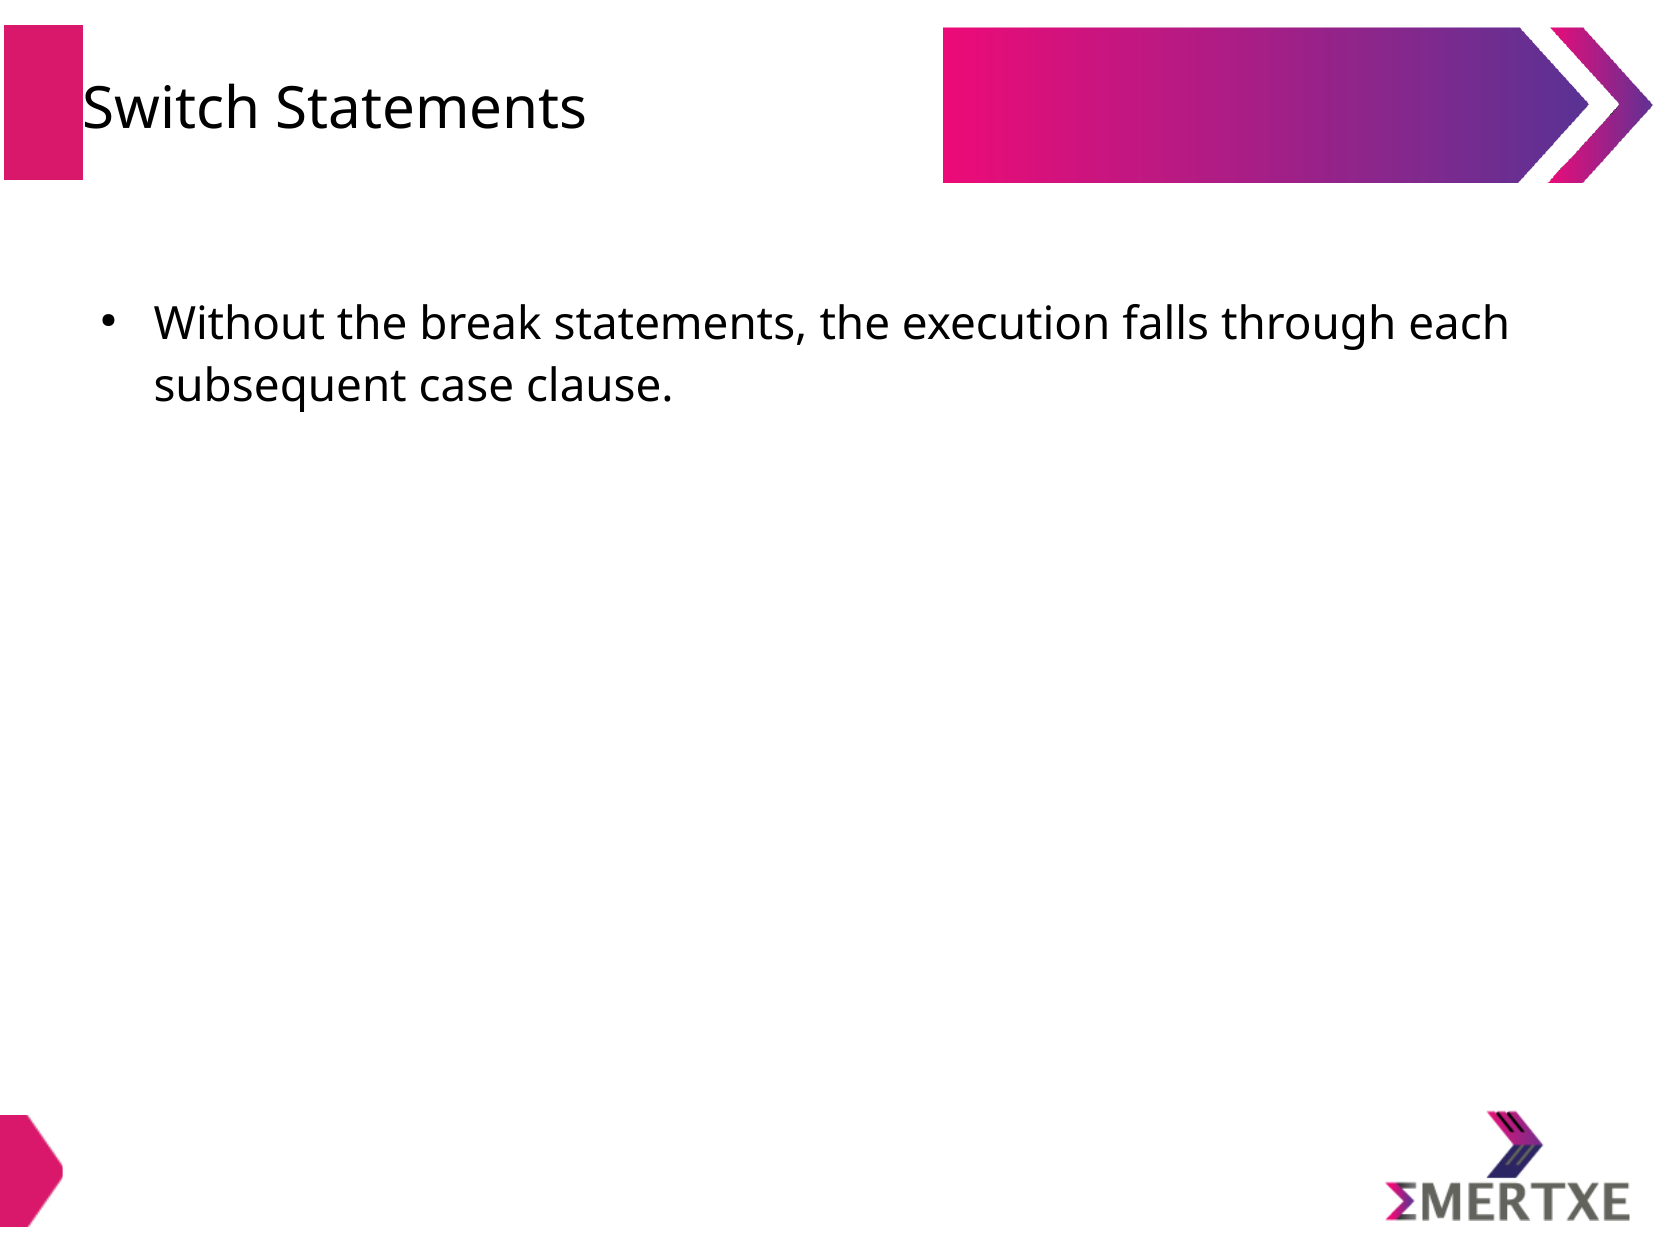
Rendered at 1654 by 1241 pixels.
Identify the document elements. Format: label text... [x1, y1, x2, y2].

title Switch Statements [82, 2, 1571, 210]
list Without the break statements, the execution falls through each subsequent case clause. [82, 290, 1571, 1010]
picture [1571, 27, 1653, 183]
picture [1385, 1107, 1631, 1221]
